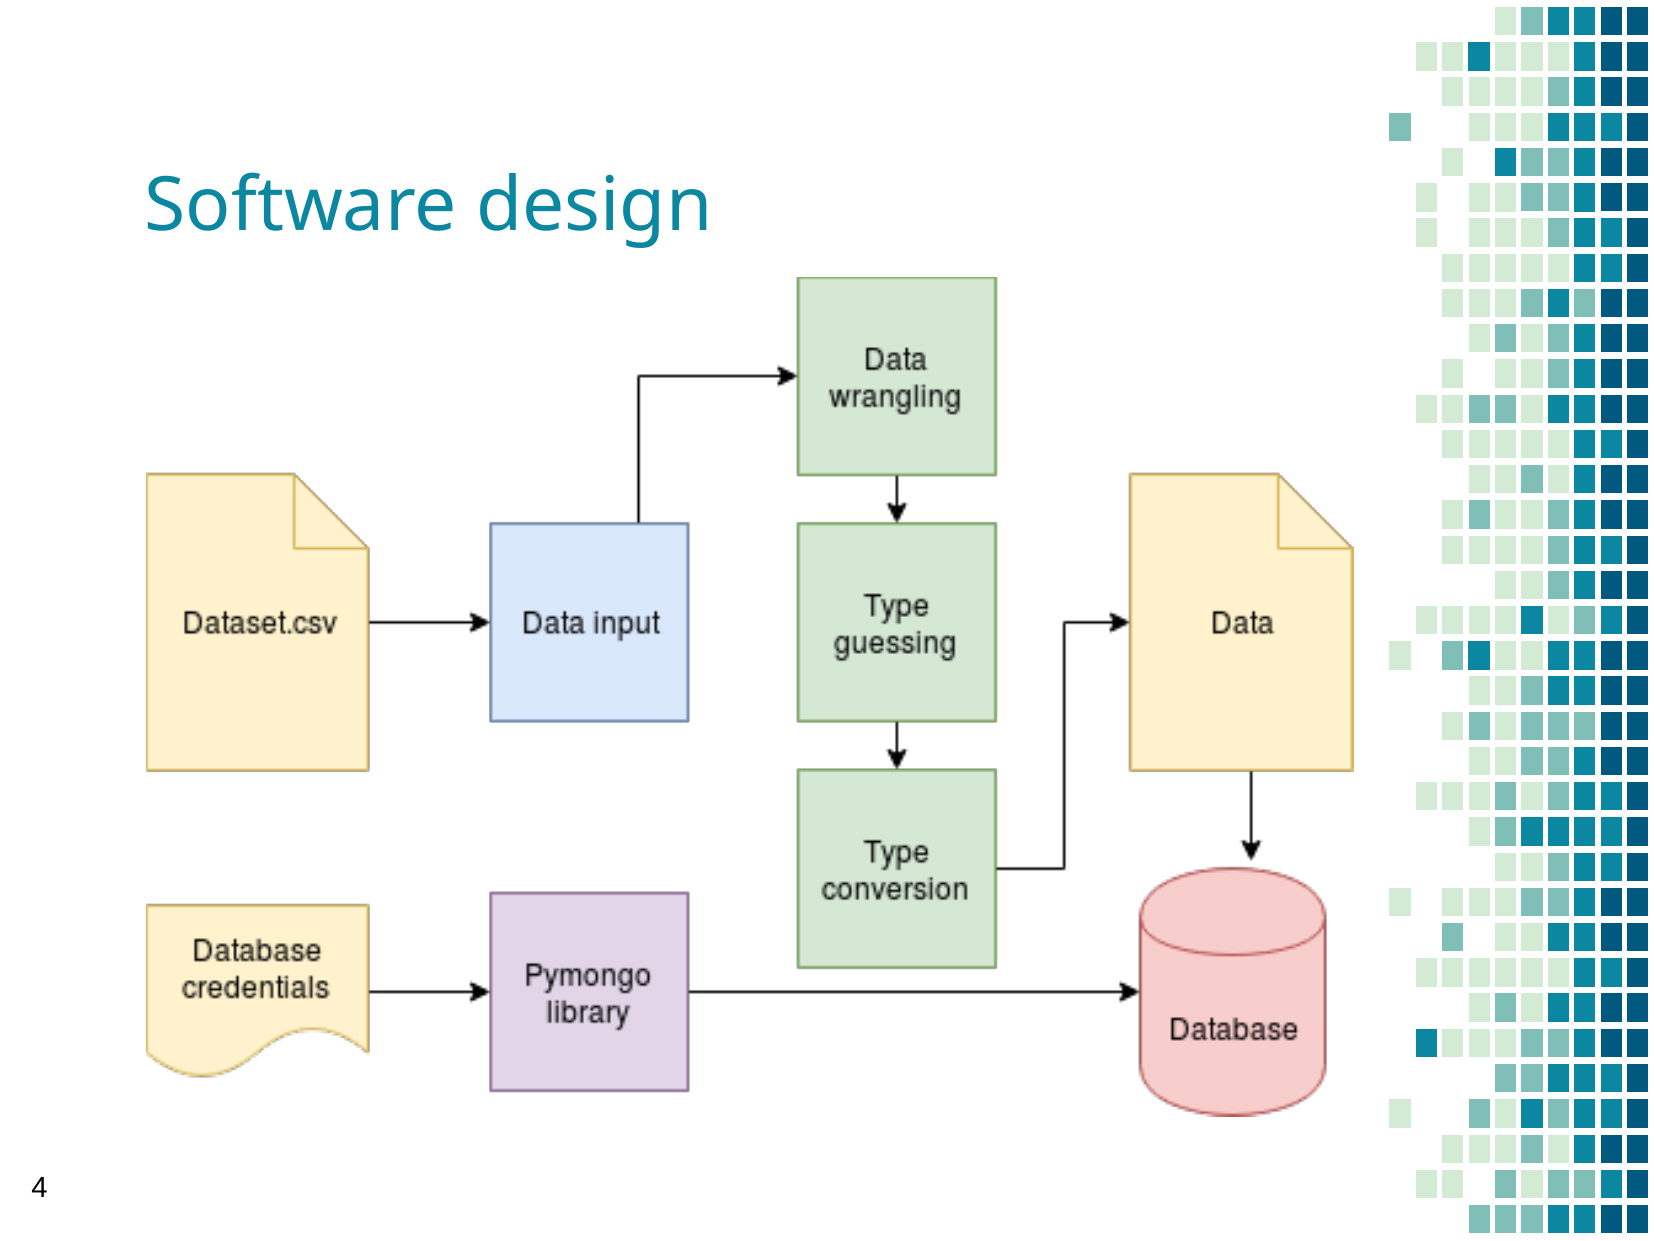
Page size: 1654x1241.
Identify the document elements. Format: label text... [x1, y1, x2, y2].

picture [146, 277, 1354, 1117]
title Software design [129, 54, 1353, 261]
slide_number <number> [16, 1138, 116, 1233]
